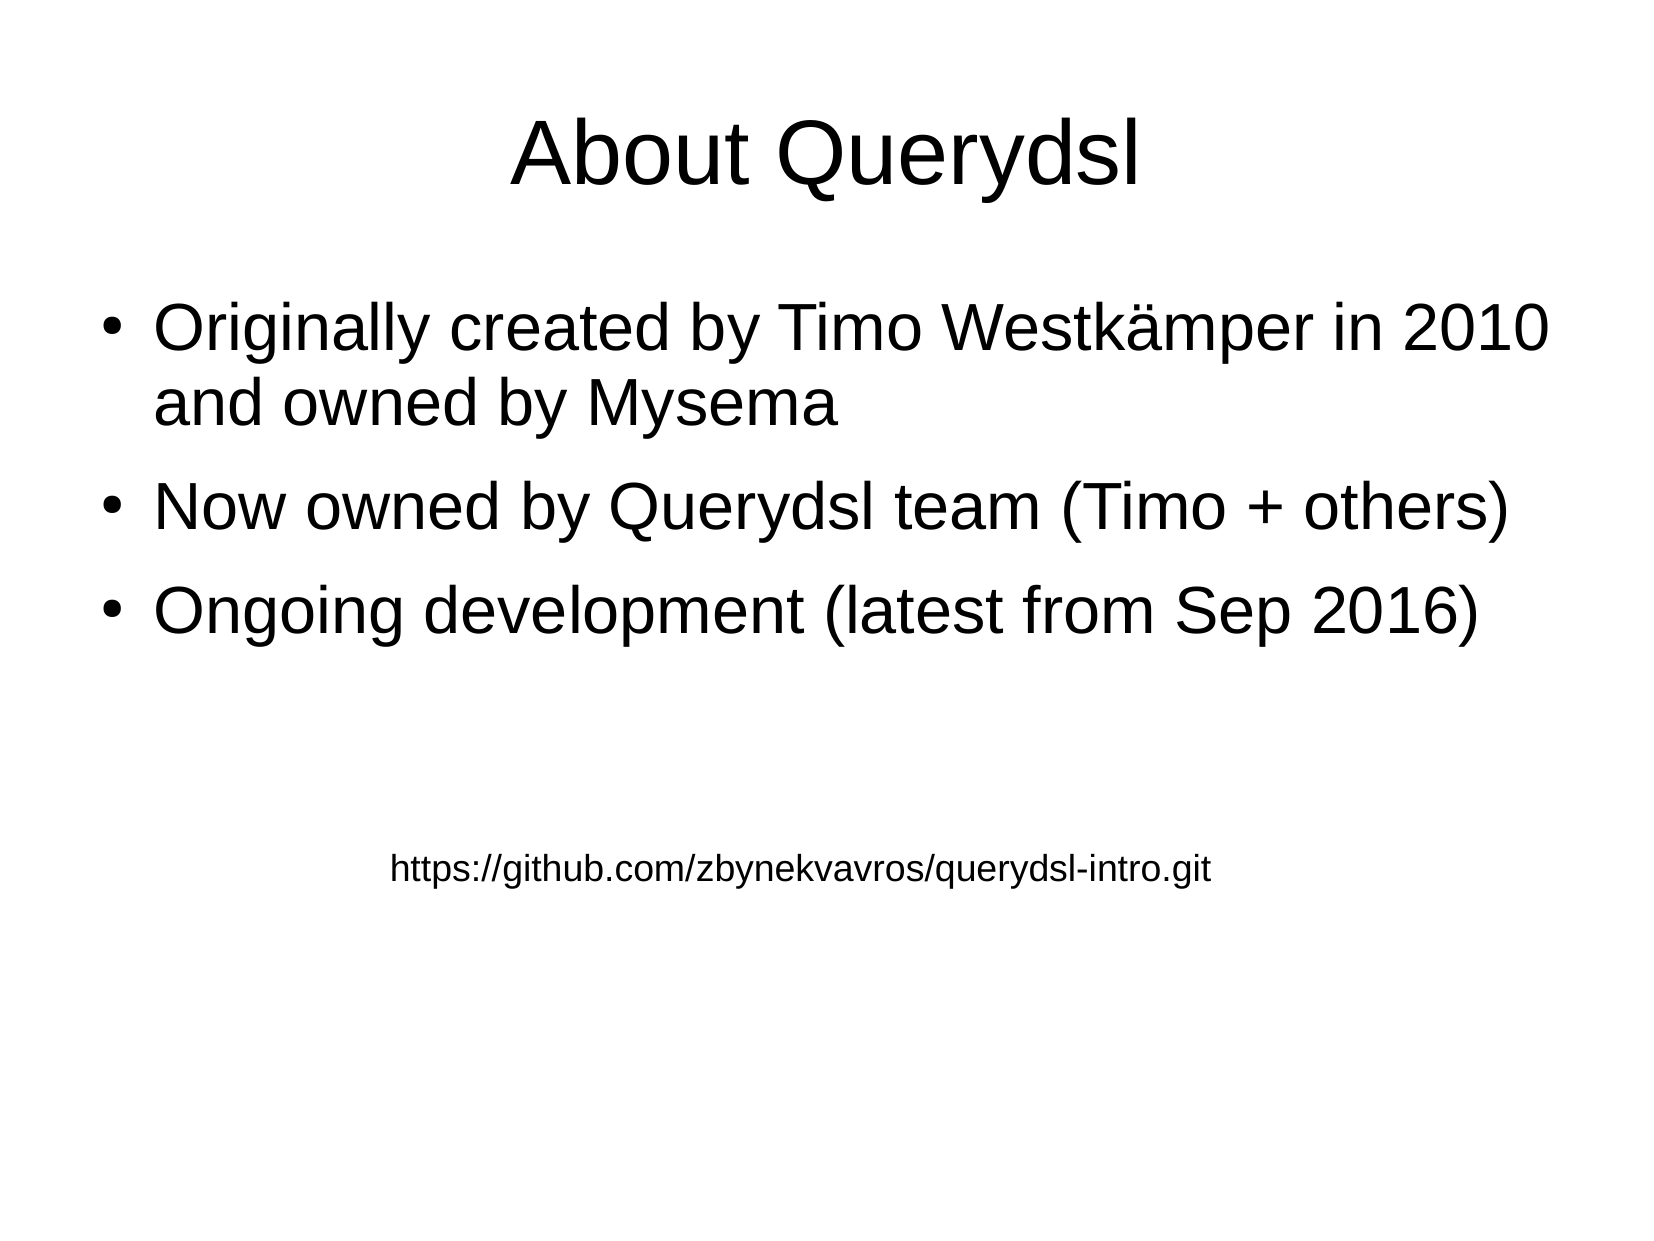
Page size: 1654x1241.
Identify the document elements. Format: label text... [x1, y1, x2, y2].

list Originally created by Timo Westkämper in 2010 and owned by Mysema Now owned by Querydsl team (Timo + others) Ongoing development (latest from Sep 2016) [82, 290, 1571, 1109]
text_box https://github.com/zbynekvavros/querydsl-intro.git [375, 840, 1231, 901]
title About Querydsl [82, 49, 1571, 257]
